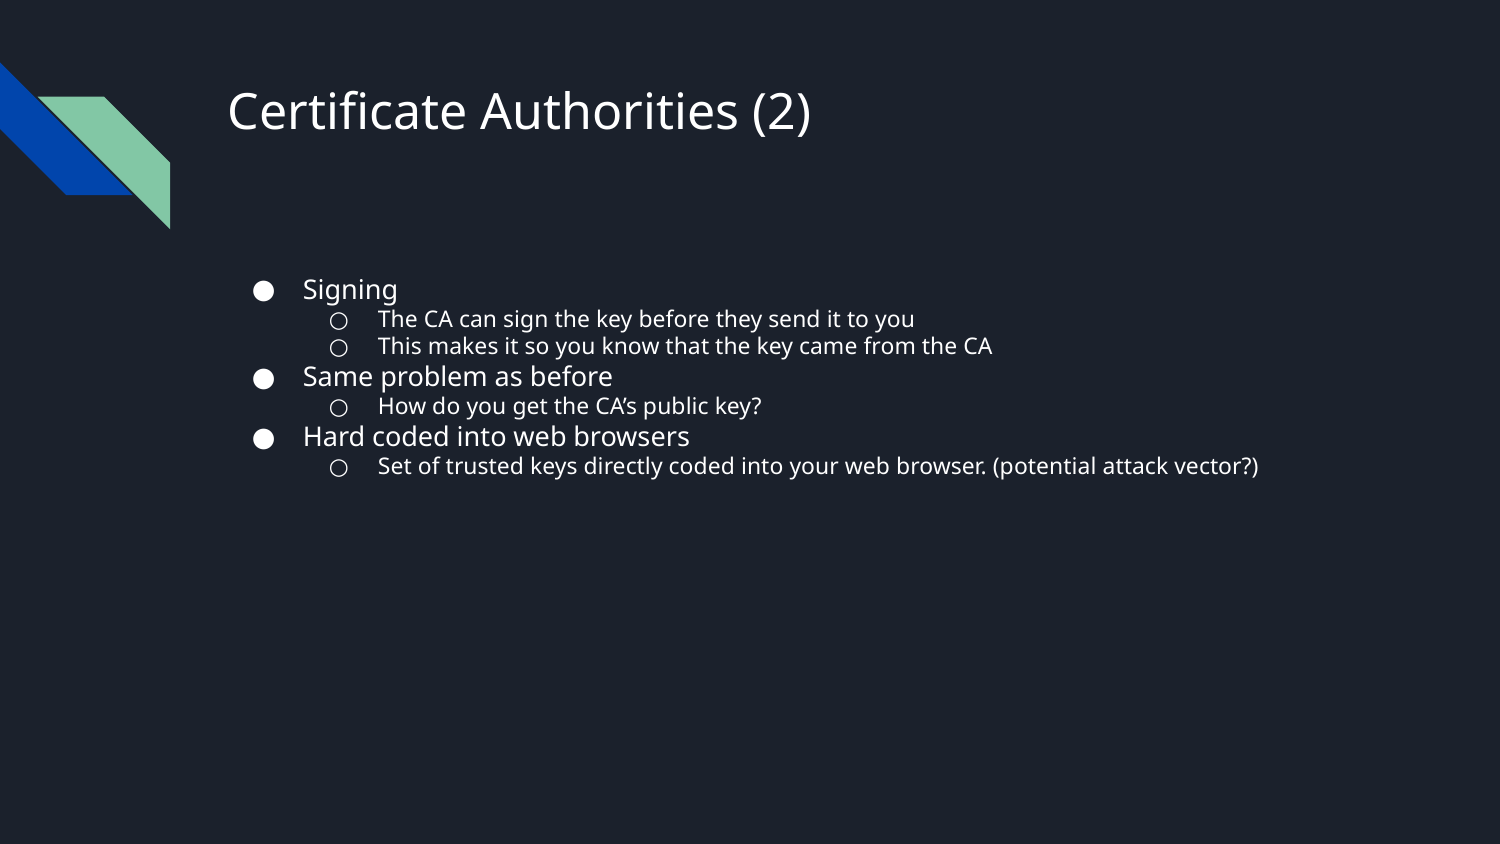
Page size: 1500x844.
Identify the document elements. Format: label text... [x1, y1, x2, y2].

list Signing The CA can sign the key before they send it to you This makes it so you know that the key came from the CA Same problem as before How do you get the CA’s public key? Hard coded into web browsers Set of trusted keys directly coded into your web browser. (potential attack vector?) [212, 257, 1368, 735]
title Certificate Authorities (2) [212, 64, 1368, 215]
